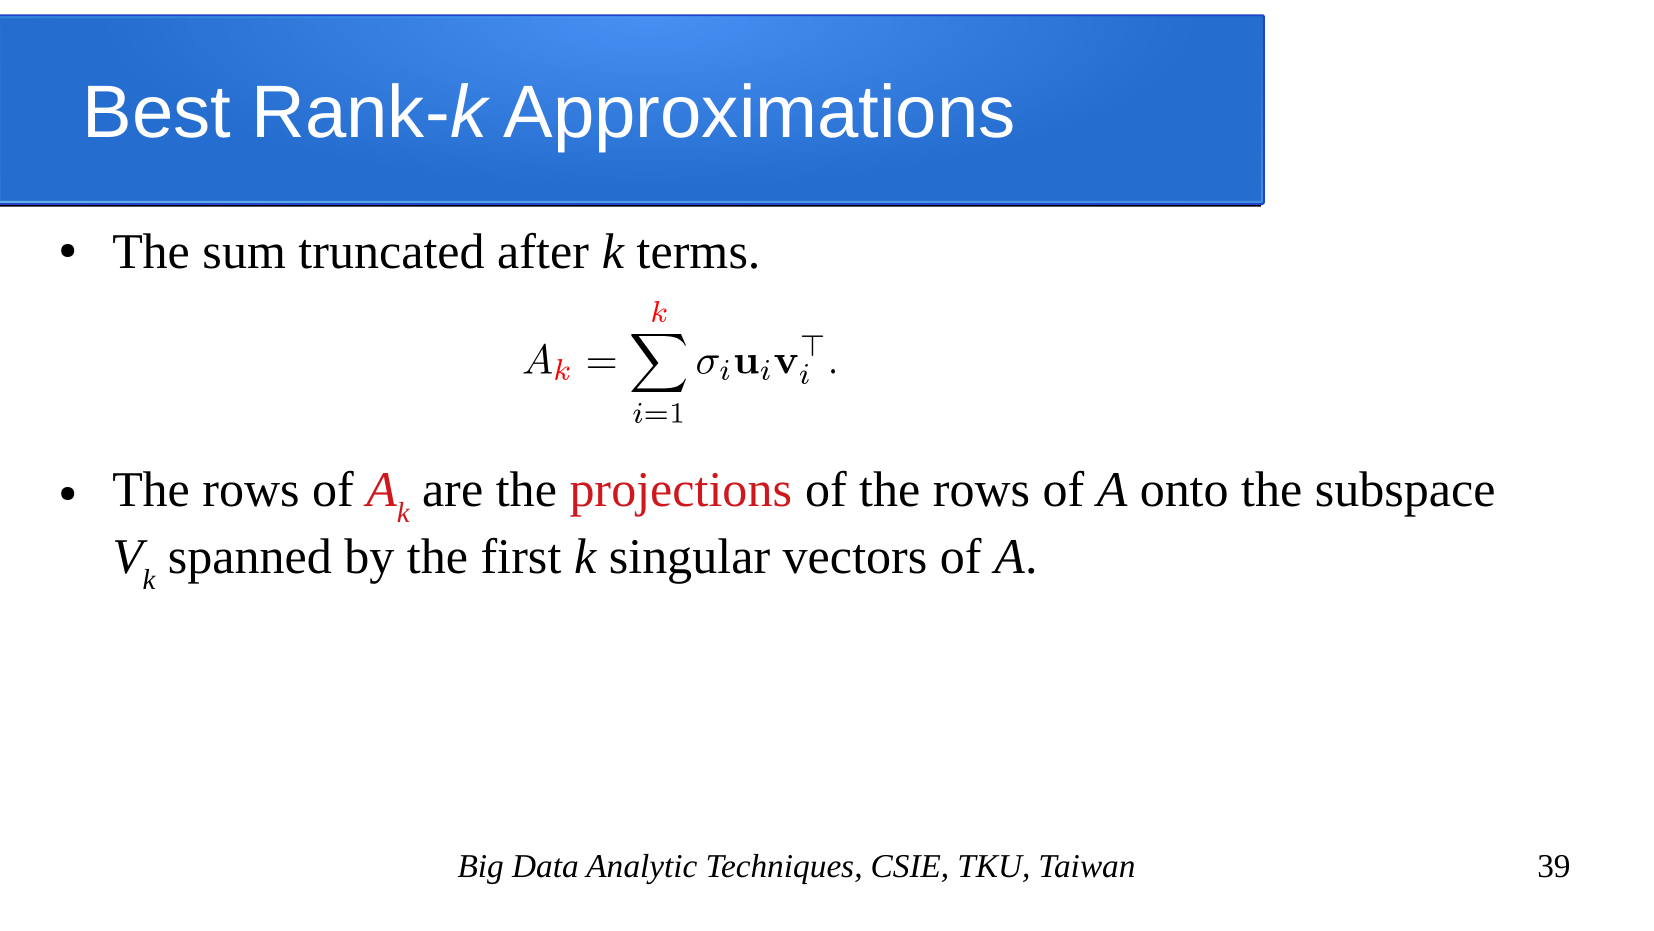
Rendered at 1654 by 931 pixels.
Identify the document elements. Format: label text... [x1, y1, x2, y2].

title Best Rank-k Approximations [82, 35, 1235, 189]
list The sum truncated after k terms. The rows of Ak are the projections of the rows of A onto the subspace Vk spanned by the first k singular vectors of A. [41, 224, 1530, 815]
picture [523, 301, 835, 423]
